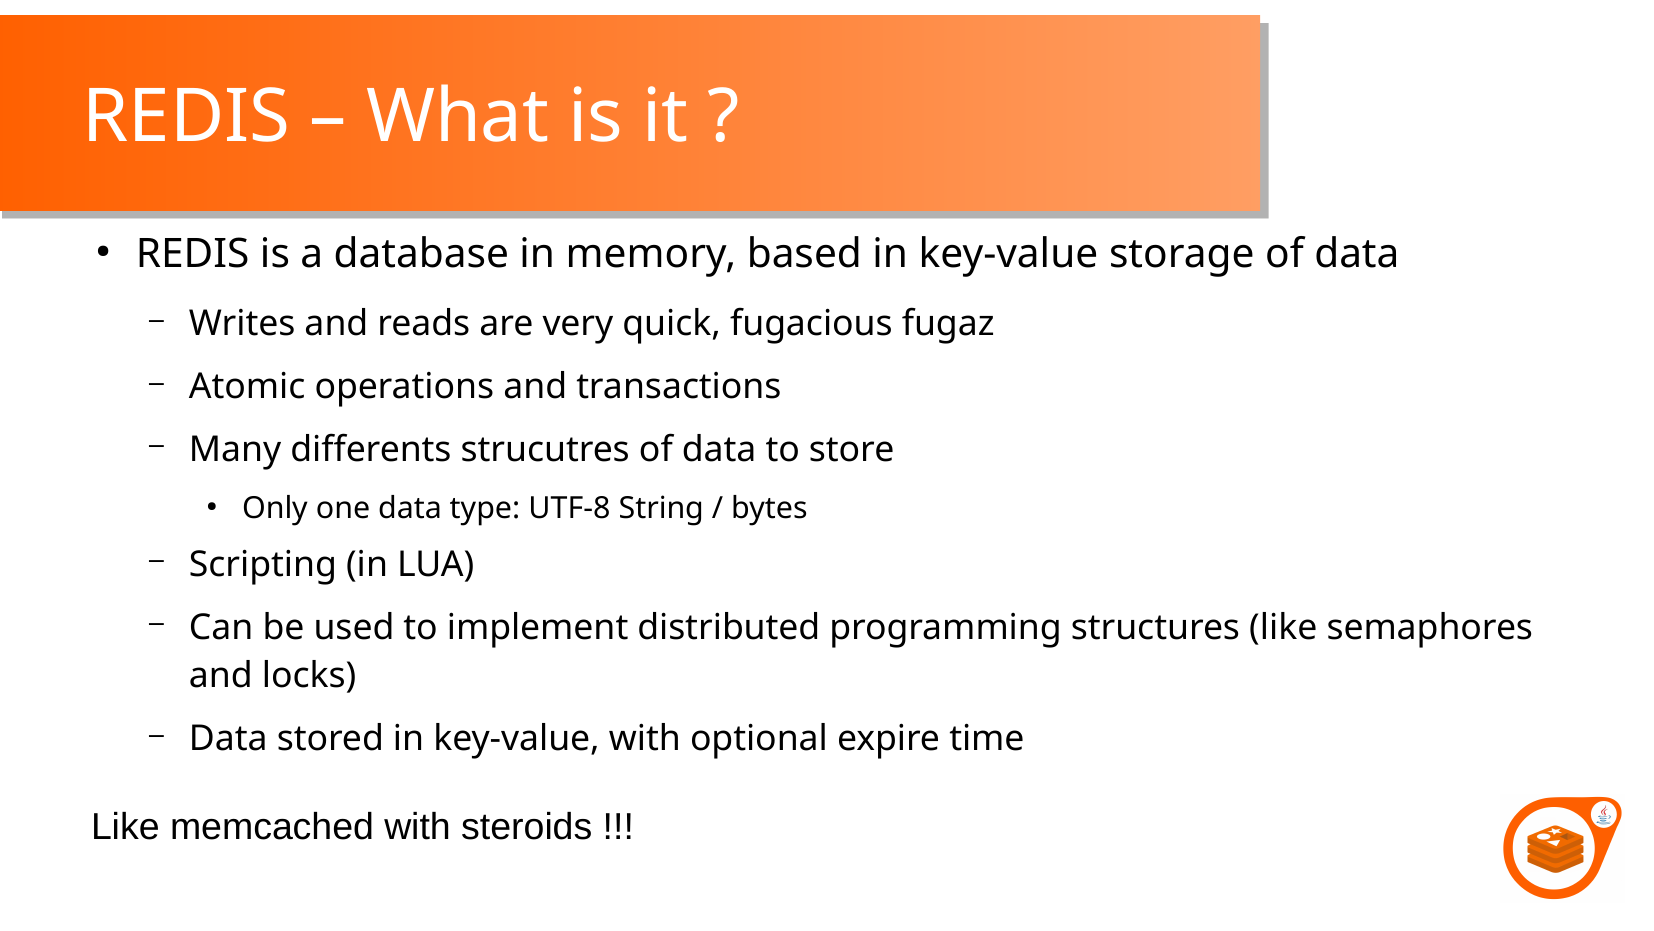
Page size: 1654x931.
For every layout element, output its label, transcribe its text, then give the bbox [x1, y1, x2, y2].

title REDIS – What is it ? [82, 35, 1235, 189]
list REDIS is a database in memory, based in key-value storage of data Writes and reads are very quick, fugacious fugaz Atomic operations and transactions Many differents strucutres of data to store Only one data type: UTF-8 String / bytes Scripting (in LUA) Can be used to implement distributed programming structures (like semaphores and locks) Data stored in key-value, with optional expire time [82, 224, 1571, 764]
picture [1500, 794, 1625, 903]
text_box Like memcached with steroids !!! [76, 798, 1111, 856]
